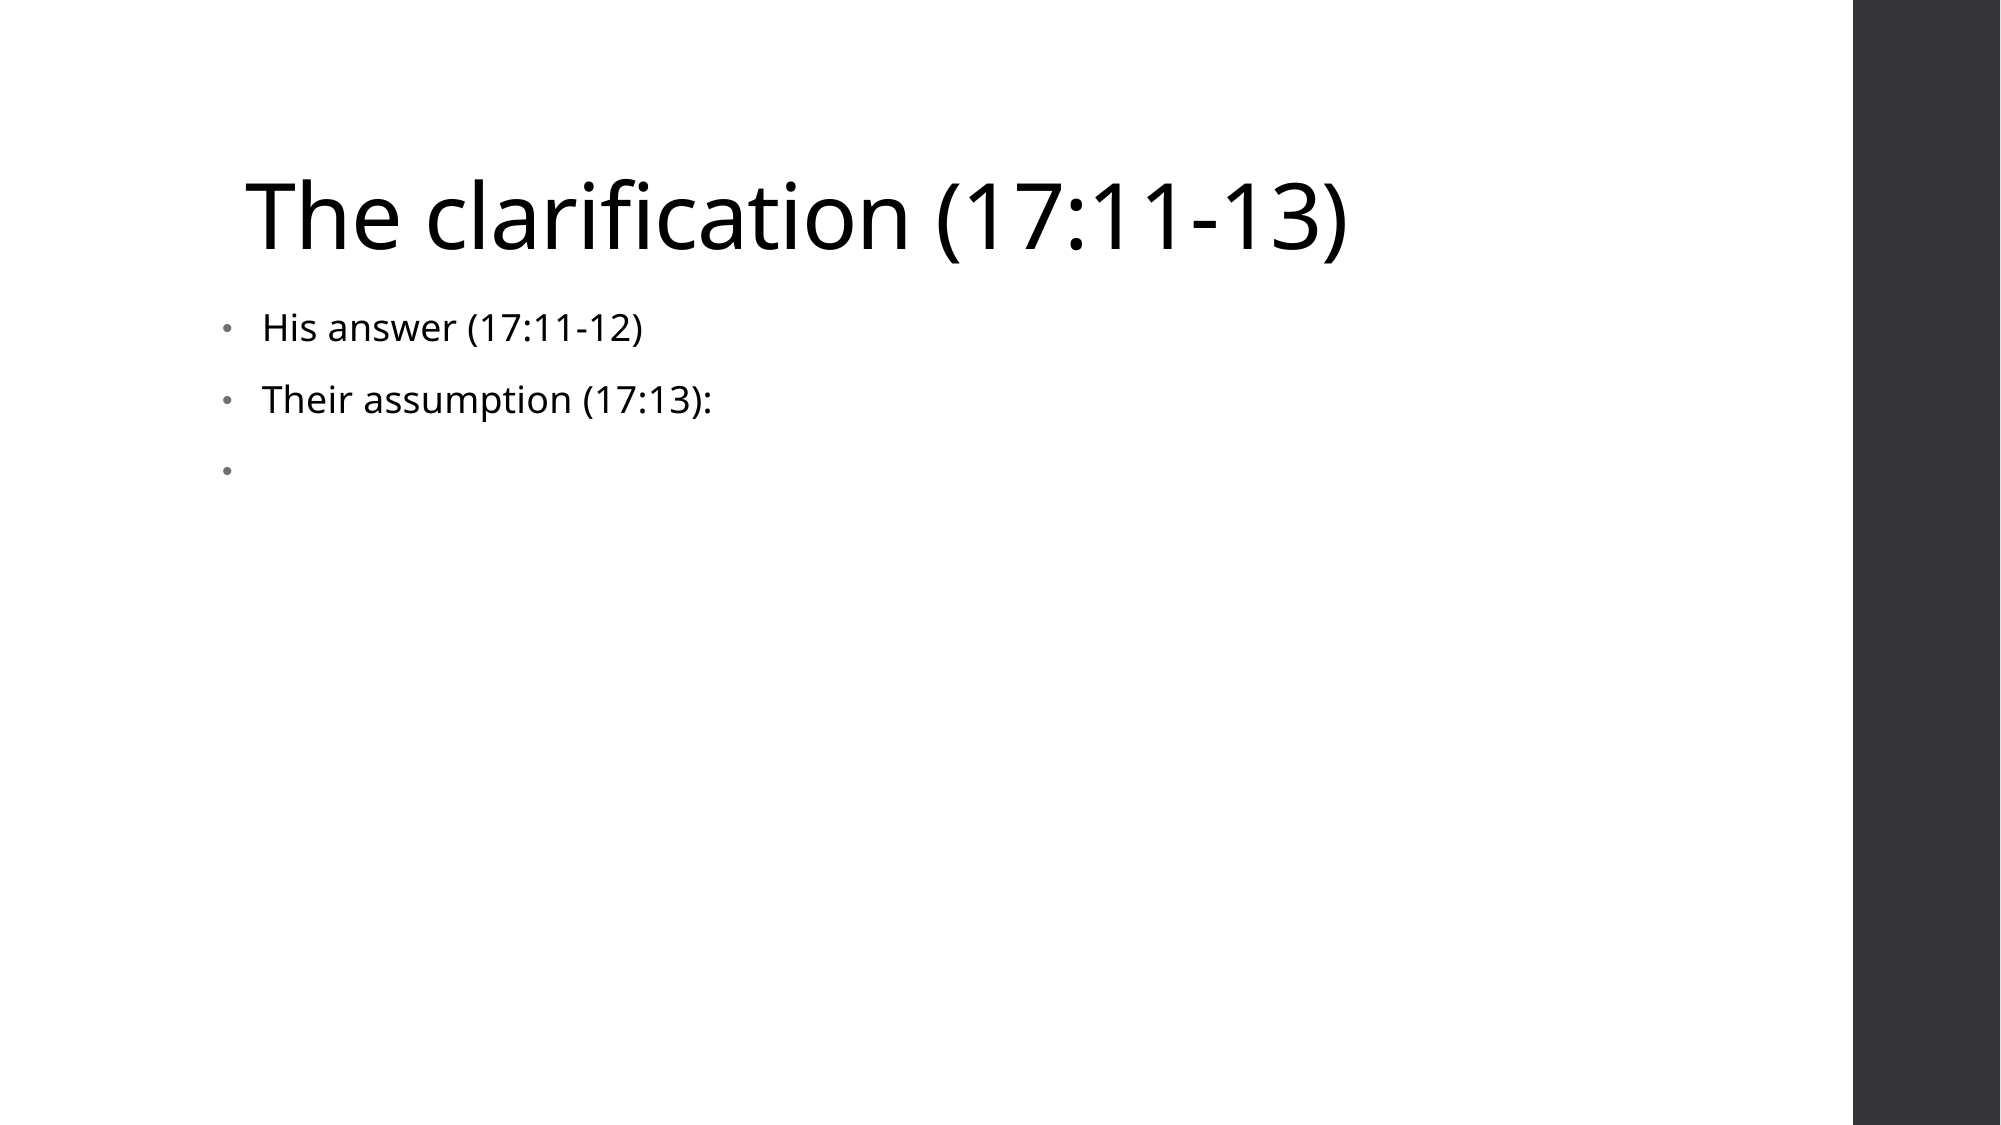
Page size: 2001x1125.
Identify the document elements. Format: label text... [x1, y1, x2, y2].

title The clarification (17:11-13) [206, 60, 1797, 278]
list His answer (17:11-12) Their assumption (17:13): [206, 299, 1617, 1014]
